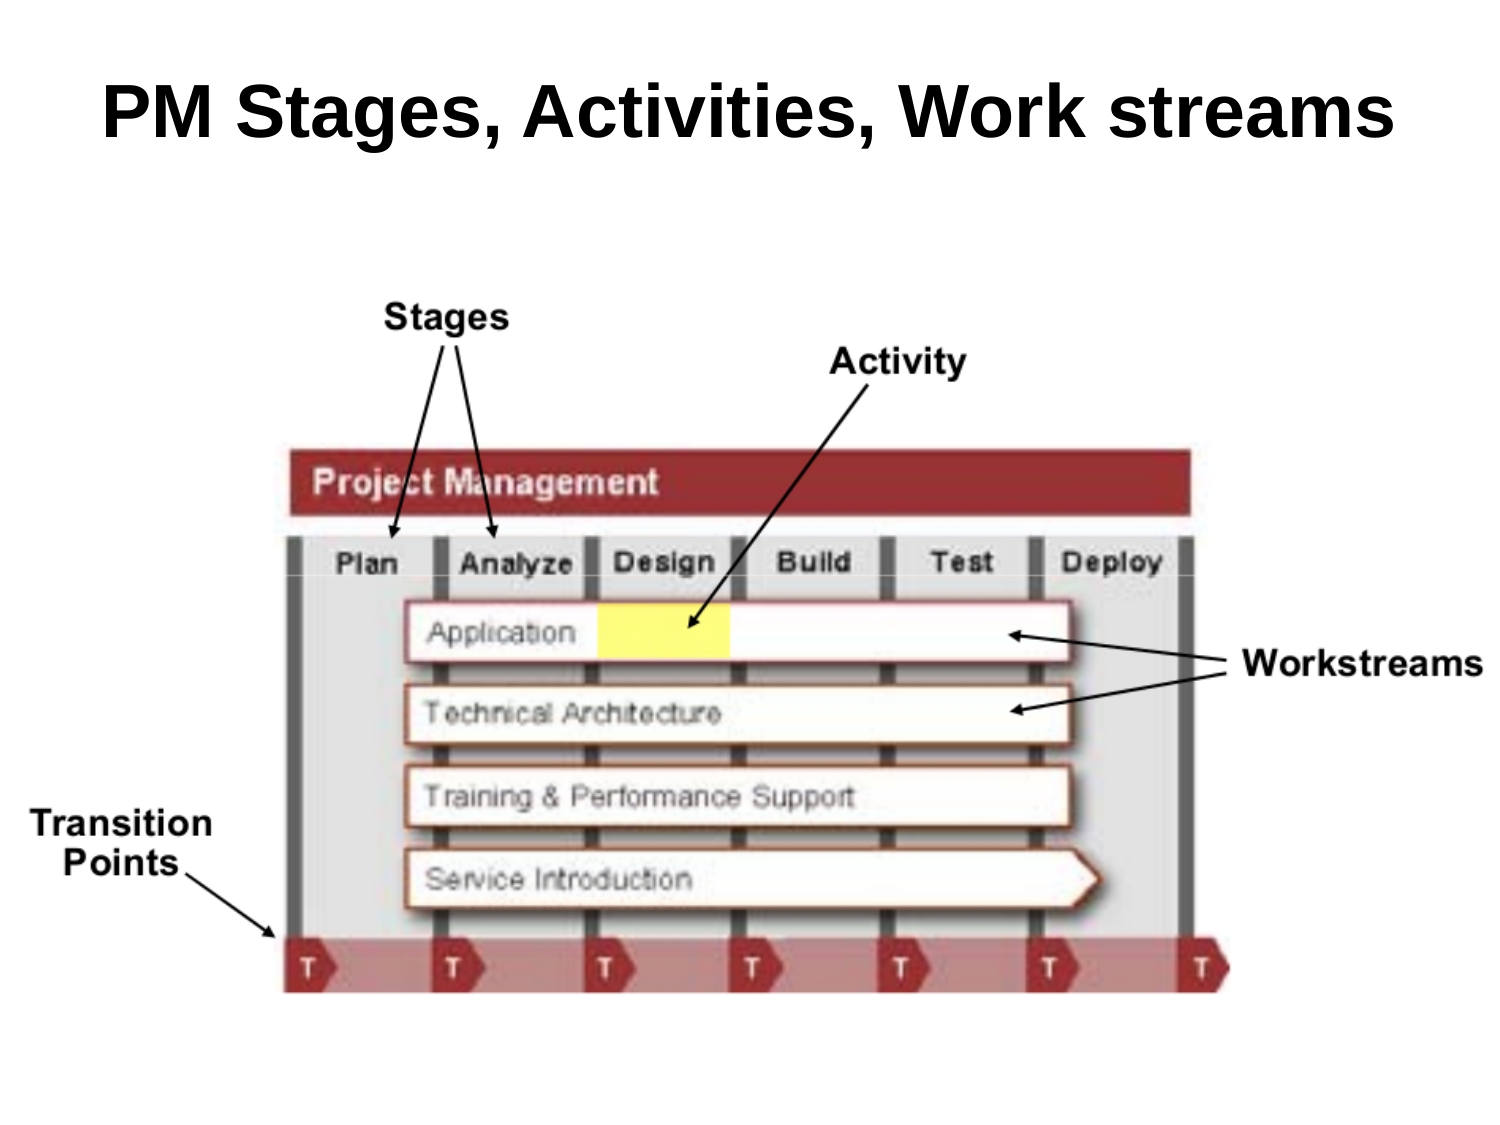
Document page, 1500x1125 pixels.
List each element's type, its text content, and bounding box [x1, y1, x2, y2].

picture [23, 295, 1489, 1010]
title PM Stages, Activities, Work streams [75, 44, 1425, 177]
